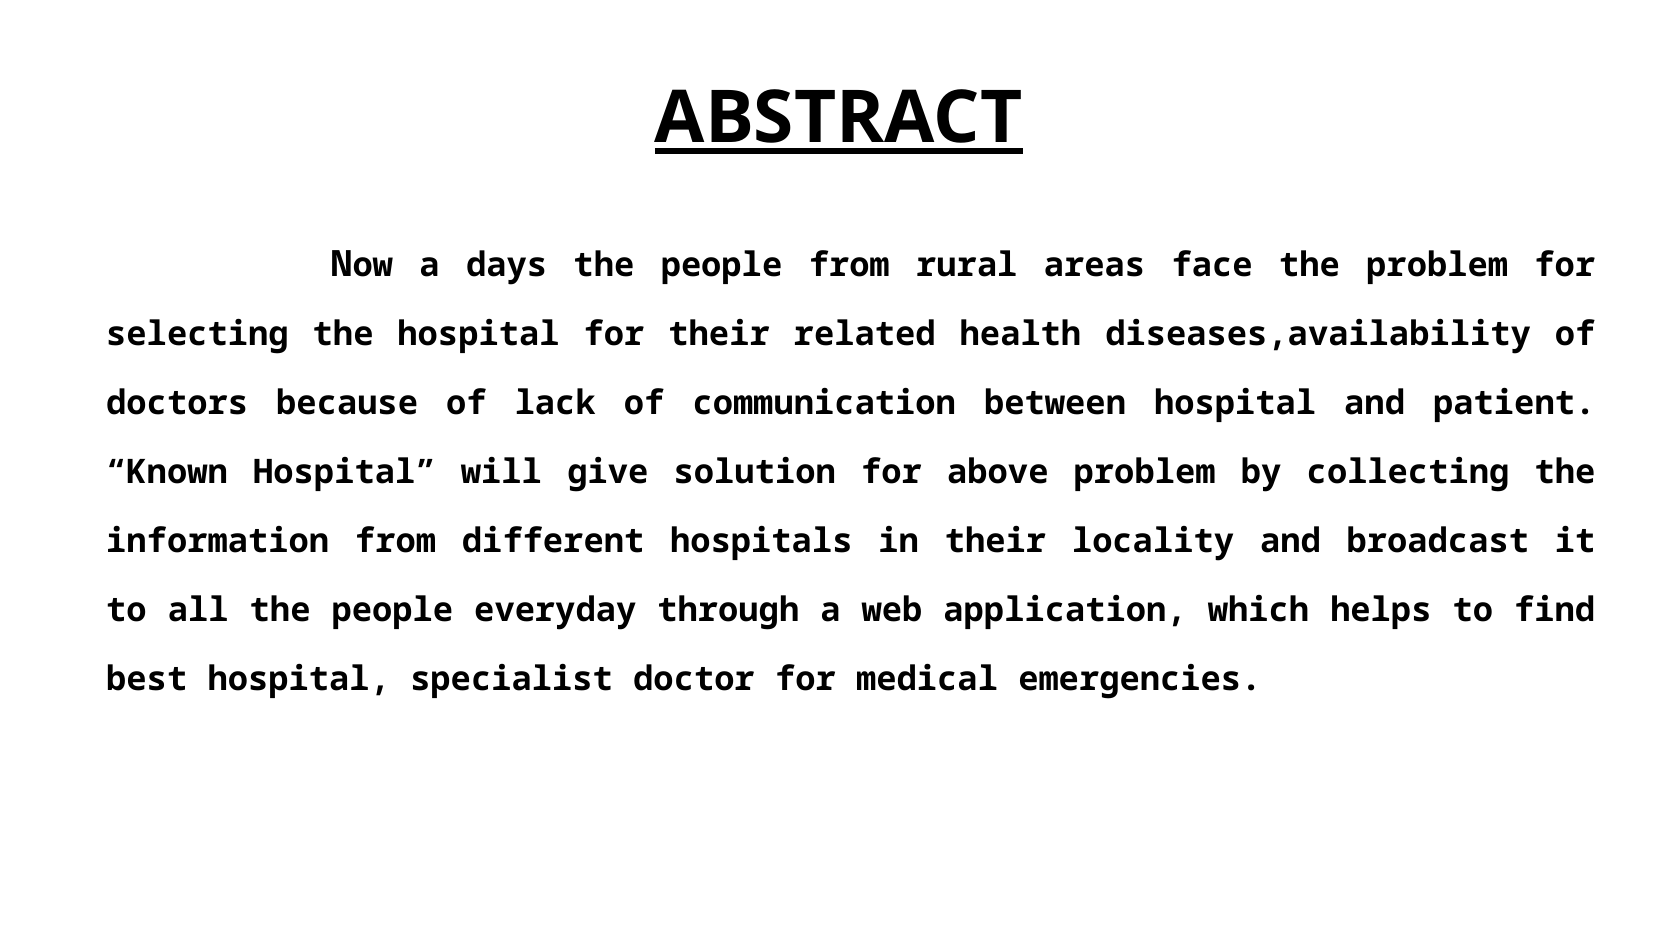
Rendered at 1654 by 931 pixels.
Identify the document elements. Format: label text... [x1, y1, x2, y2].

title ABSTRACT [94, 37, 1583, 193]
list Now a days the people from rural areas face the problem for selecting the hospital for their related health diseases,availability of doctors because of lack of communication between hospital and patient. “Known Hospital” will give solution for above problem by collecting the information from different hospitals in their locality and broadcast it to all the people everyday through a web application, which helps to find best hospital, specialist doctor for medical emergencies. [106, 212, 1595, 753]
